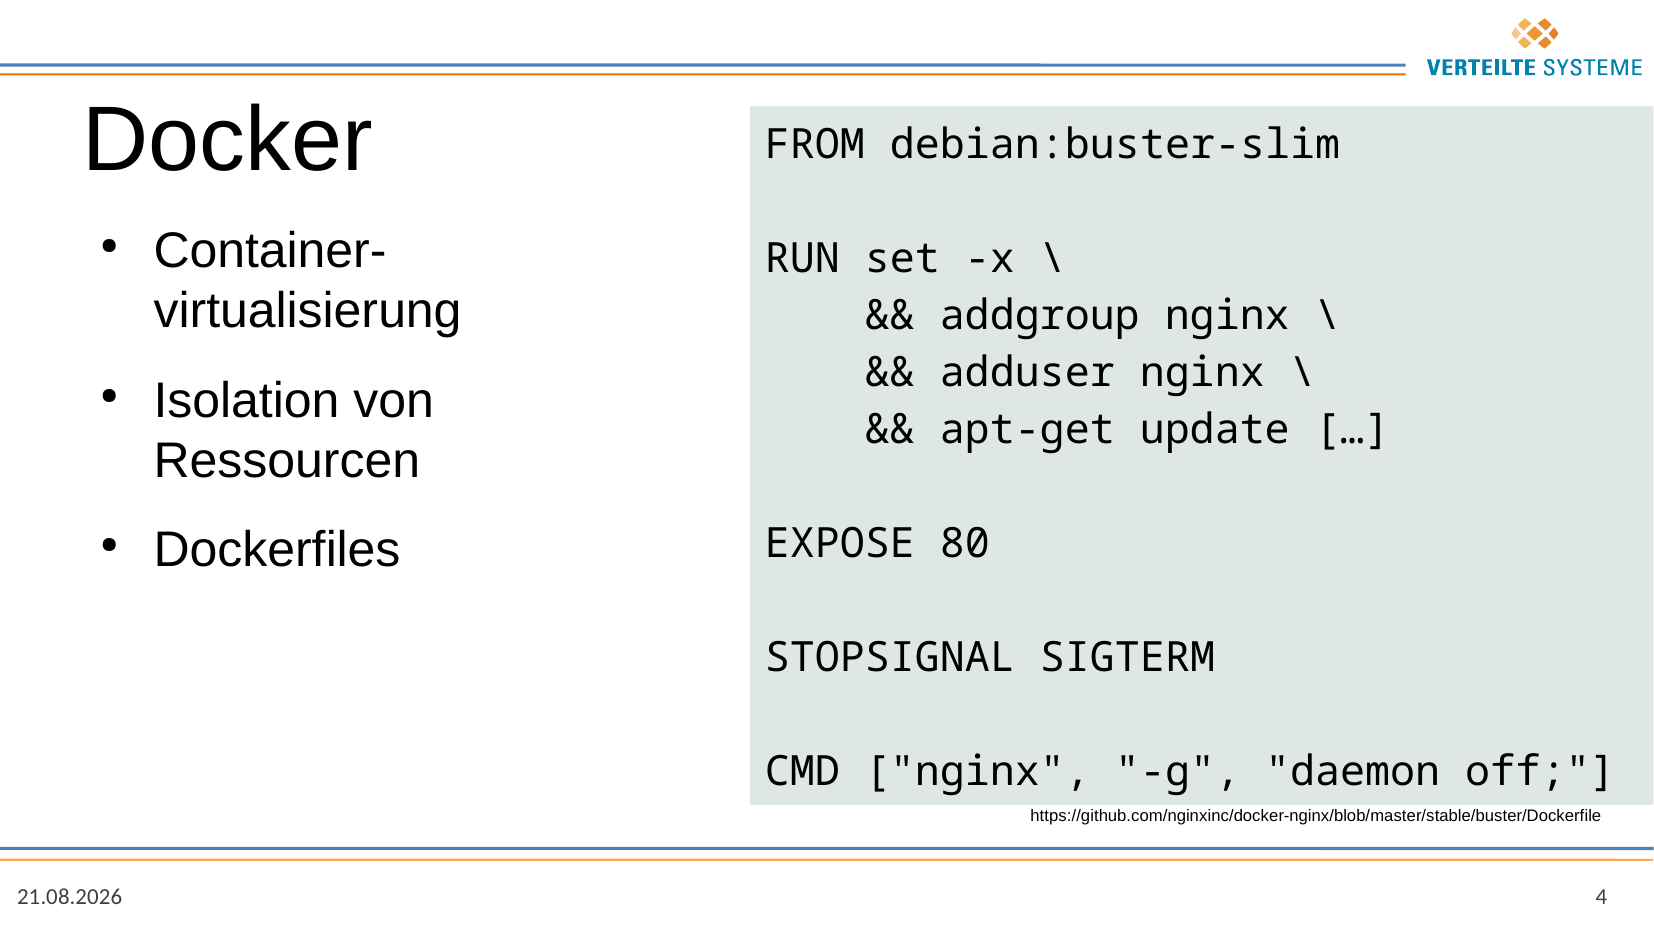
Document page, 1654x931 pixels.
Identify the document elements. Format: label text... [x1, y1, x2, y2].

text_box https://github.com/nginxinc/docker-nginx/blob/master/stable/buster/Dockerfile [1015, 799, 1642, 852]
list Container-virtualisierung Isolation von Ressourcen Dockerfiles [82, 217, 638, 758]
text_box FROM debian:buster-slim RUN set -x \ && addgroup nginx \ && adduser nginx \ && apt-get update […] EXPOSE 80 STOPSIGNAL SIGTERM CMD ["nginx", "-g", "daemon off;"] [750, 106, 1654, 792]
title Docker [82, 60, 827, 216]
